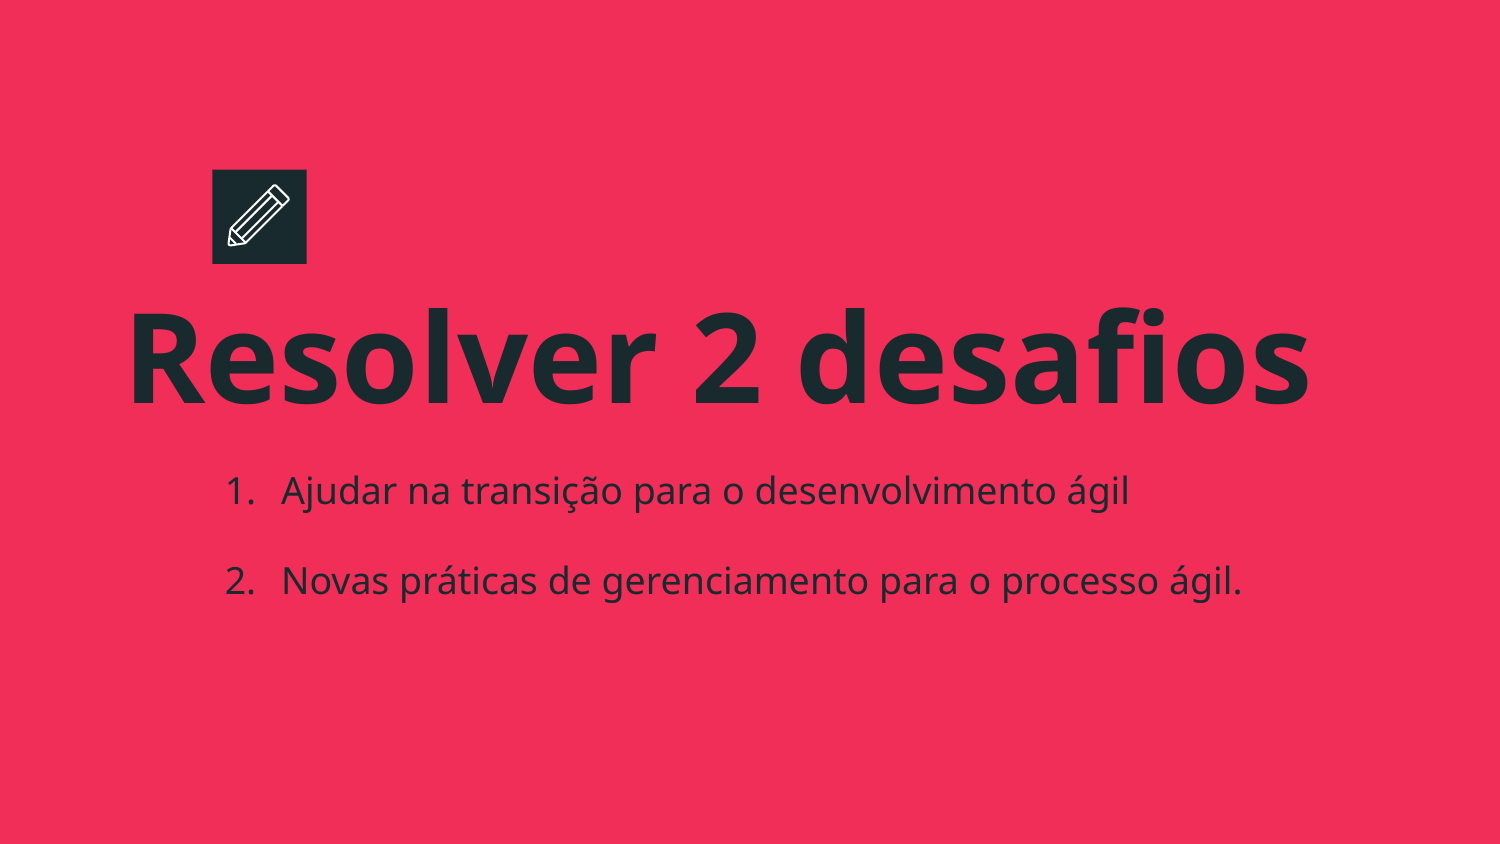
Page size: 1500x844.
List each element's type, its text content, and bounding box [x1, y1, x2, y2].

list Ajudar na transição para o desenvolvimento ágil Novas práticas de gerenciamento para o processo ágil. [190, 451, 1310, 742]
title Resolver 2 desafios [108, 263, 1388, 434]
